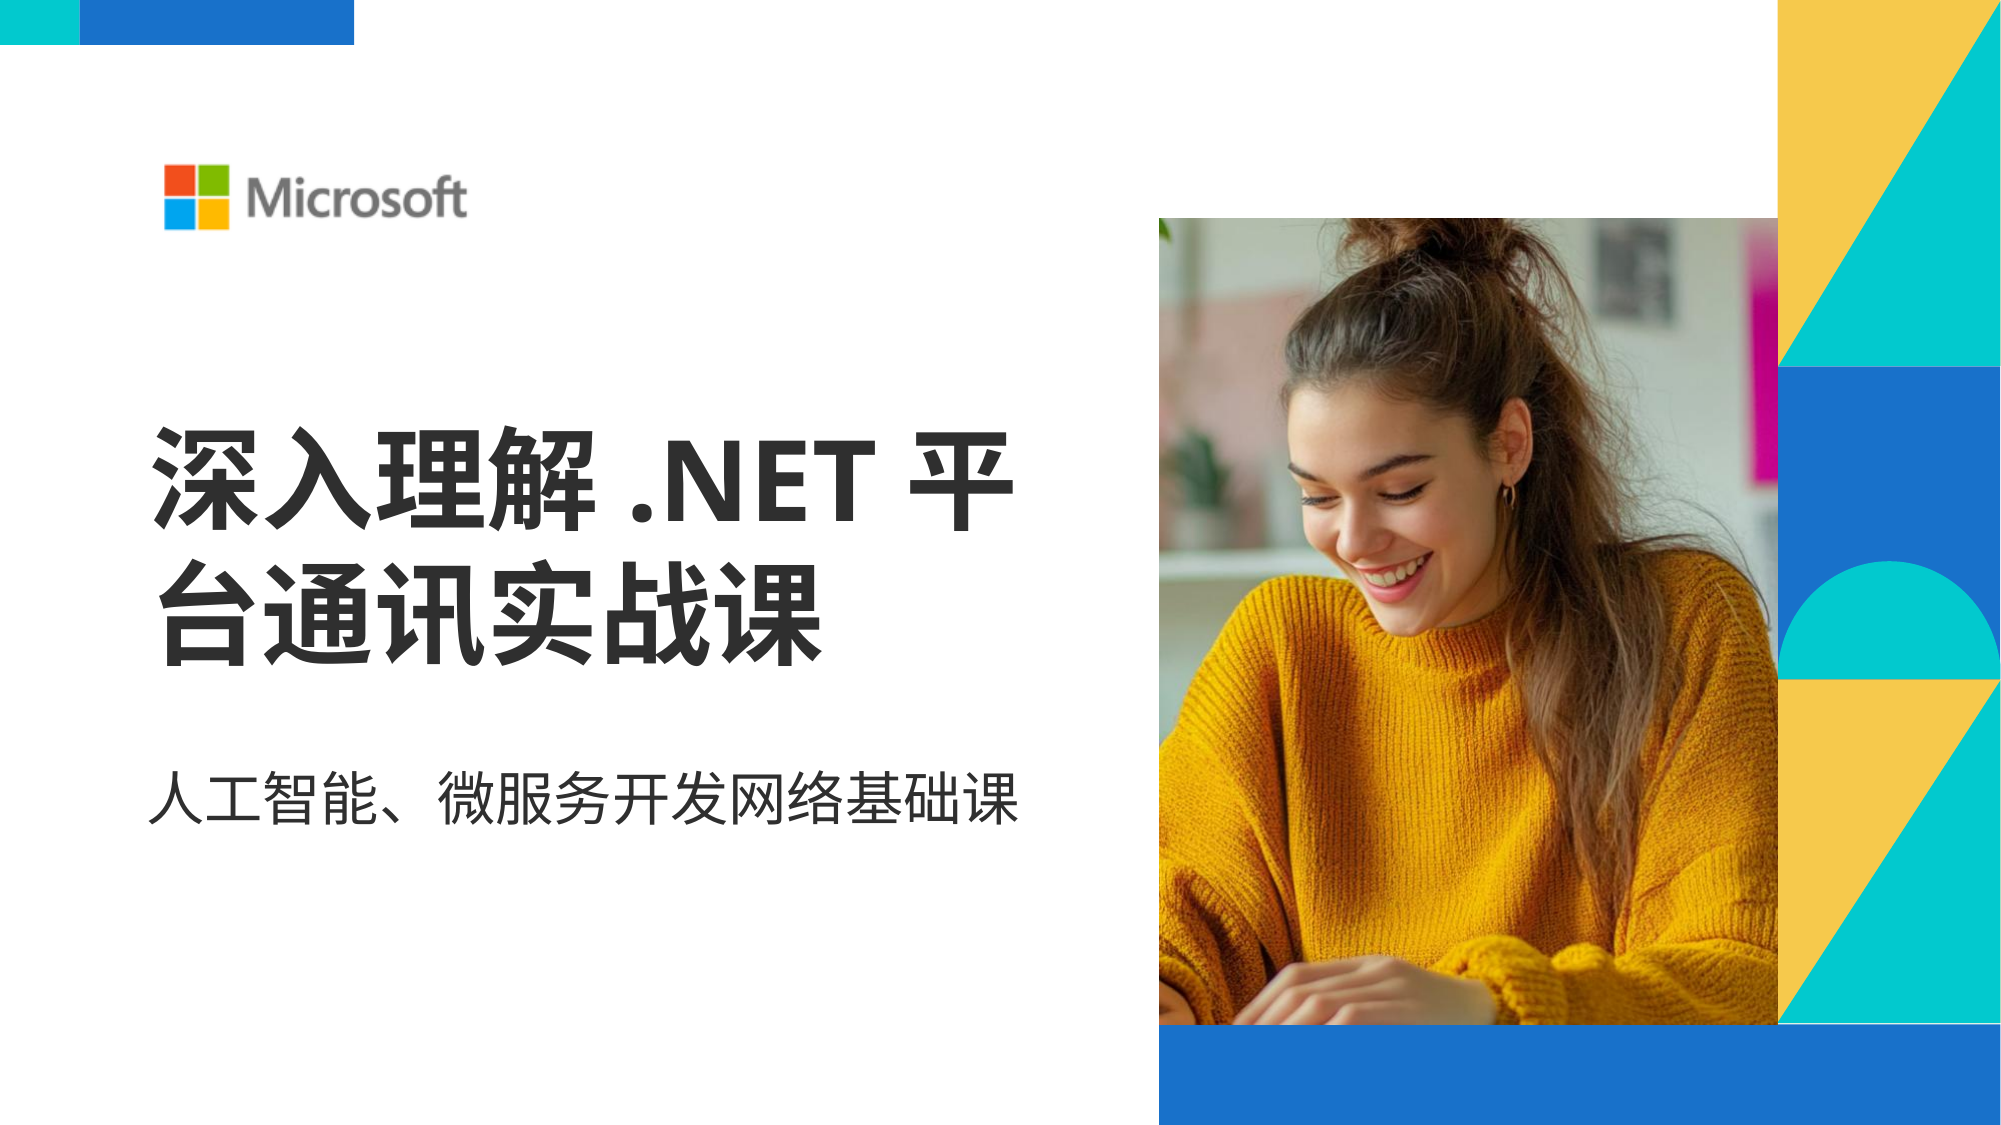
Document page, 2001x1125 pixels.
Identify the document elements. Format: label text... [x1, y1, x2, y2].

subtitle 人工智能、微服务开发网络基础课 [89, 761, 1077, 862]
picture [83, 125, 547, 273]
title 深入理解.NET平台通讯实战课 [149, 79, 1105, 680]
picture [1159, 218, 1778, 1025]
